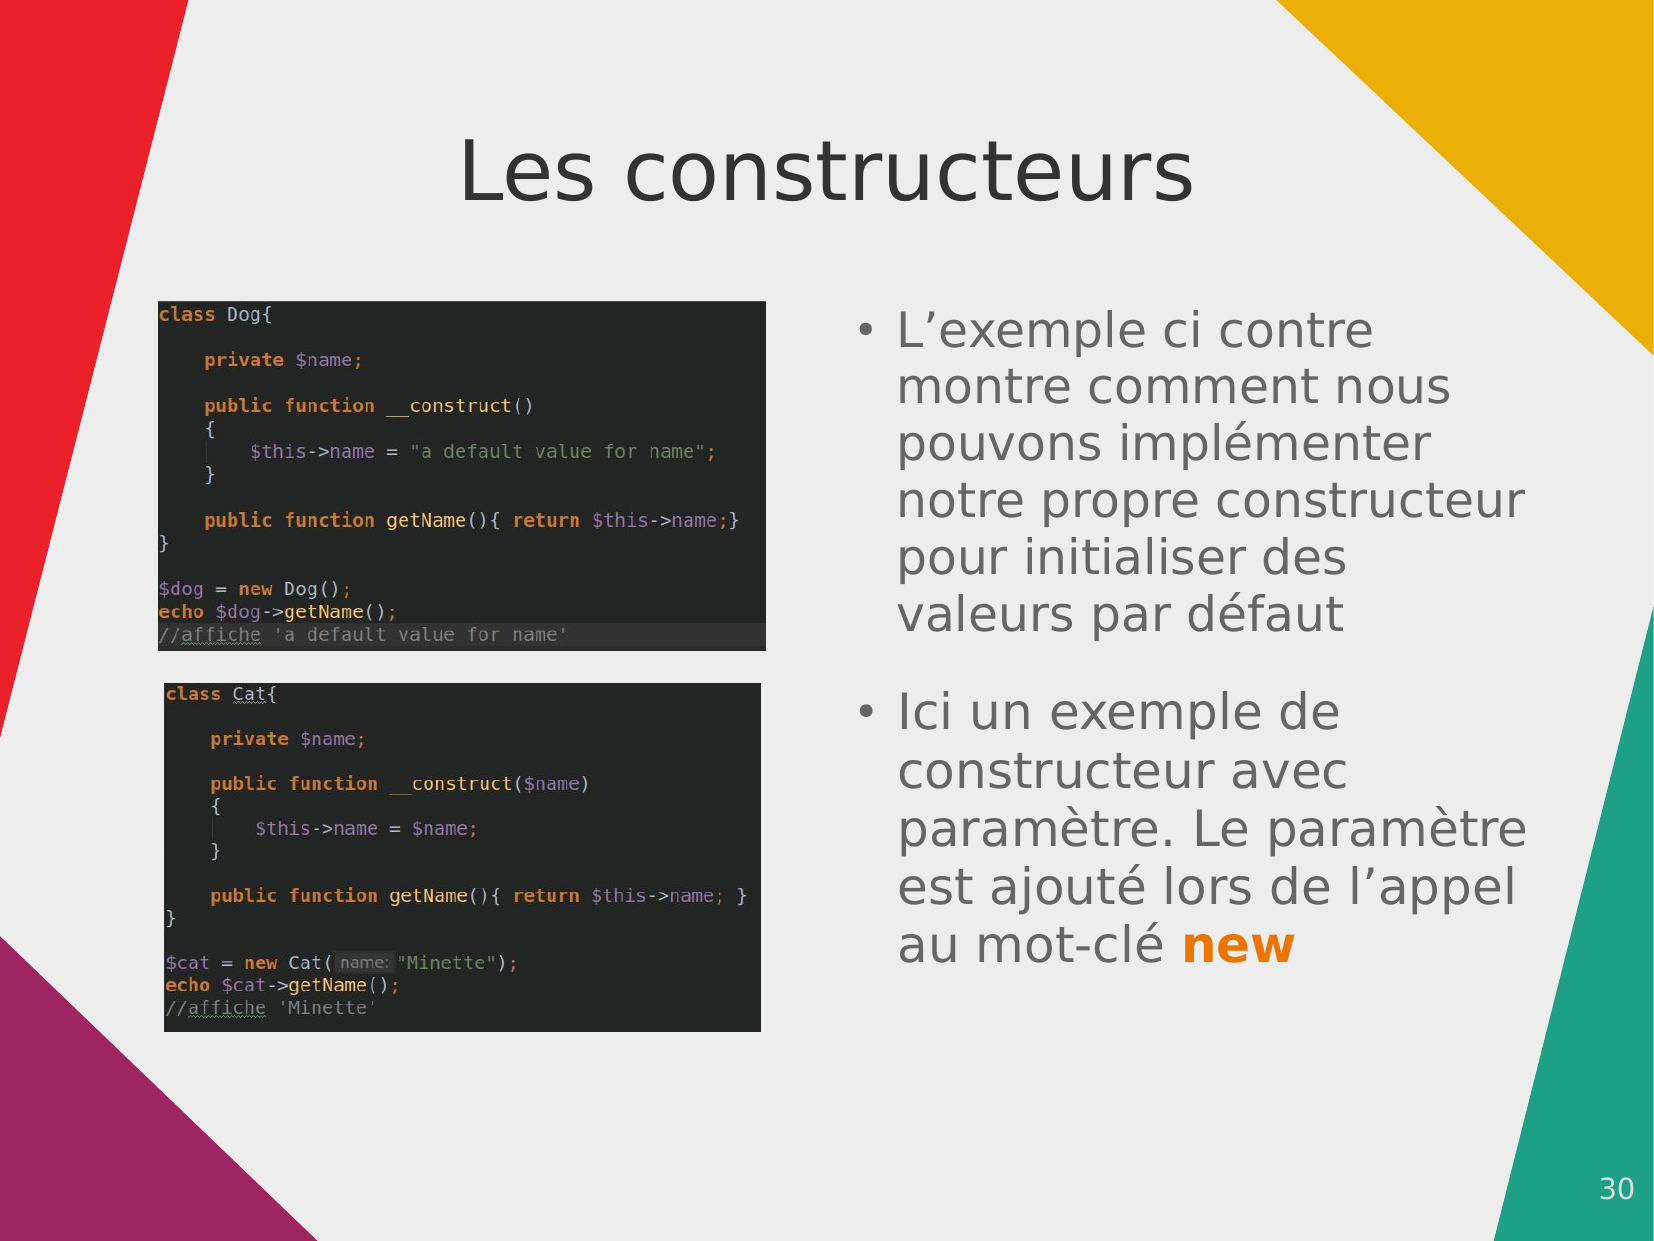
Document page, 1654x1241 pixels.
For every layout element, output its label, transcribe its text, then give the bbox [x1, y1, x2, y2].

list Ici un exemple de constructeur avec paramètre. Le paramètre est ajouté lors de l’appel au mot-clé new [844, 683, 1540, 1033]
title Les constructeurs [114, 73, 1539, 271]
picture [158, 301, 766, 651]
list L’exemple ci contre montre comment nous pouvons implémenter notre propre constructeur pour initialiser des valeurs par défaut [844, 302, 1540, 651]
picture [164, 683, 761, 1033]
